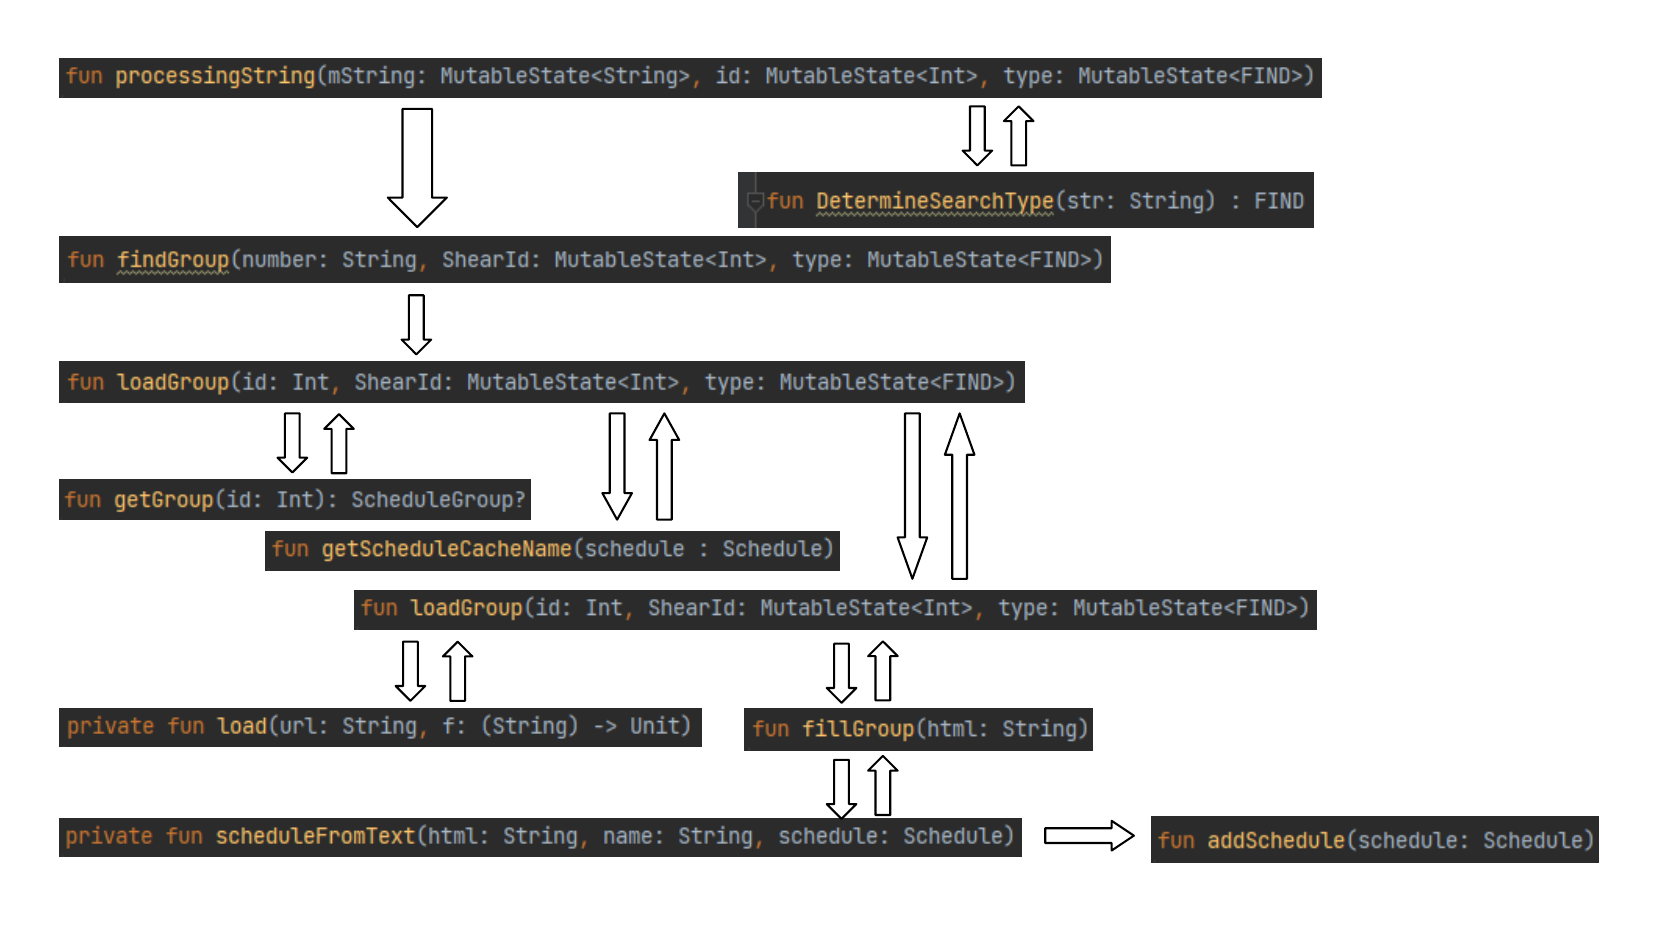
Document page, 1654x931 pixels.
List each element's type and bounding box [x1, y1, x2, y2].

picture [1151, 816, 1599, 863]
picture [59, 236, 1111, 283]
text_box [826, 643, 857, 703]
text_box [868, 755, 898, 816]
text_box [962, 106, 993, 166]
text_box [649, 413, 680, 520]
text_box [387, 108, 447, 228]
picture [744, 708, 1093, 751]
text_box [868, 641, 898, 701]
text_box [277, 413, 308, 473]
picture [59, 479, 531, 520]
picture [738, 172, 1314, 228]
picture [59, 818, 1022, 857]
text_box [602, 413, 632, 520]
text_box [401, 295, 432, 355]
text_box [1045, 820, 1134, 851]
picture [59, 361, 1025, 403]
text_box [395, 641, 426, 701]
text_box [826, 759, 857, 819]
text_box [324, 414, 354, 474]
picture [59, 58, 1322, 99]
text_box [442, 641, 473, 701]
text_box [1003, 106, 1034, 166]
text_box [944, 413, 975, 579]
picture [354, 590, 1317, 630]
text_box [897, 413, 928, 579]
picture [265, 531, 840, 571]
picture [59, 708, 702, 747]
